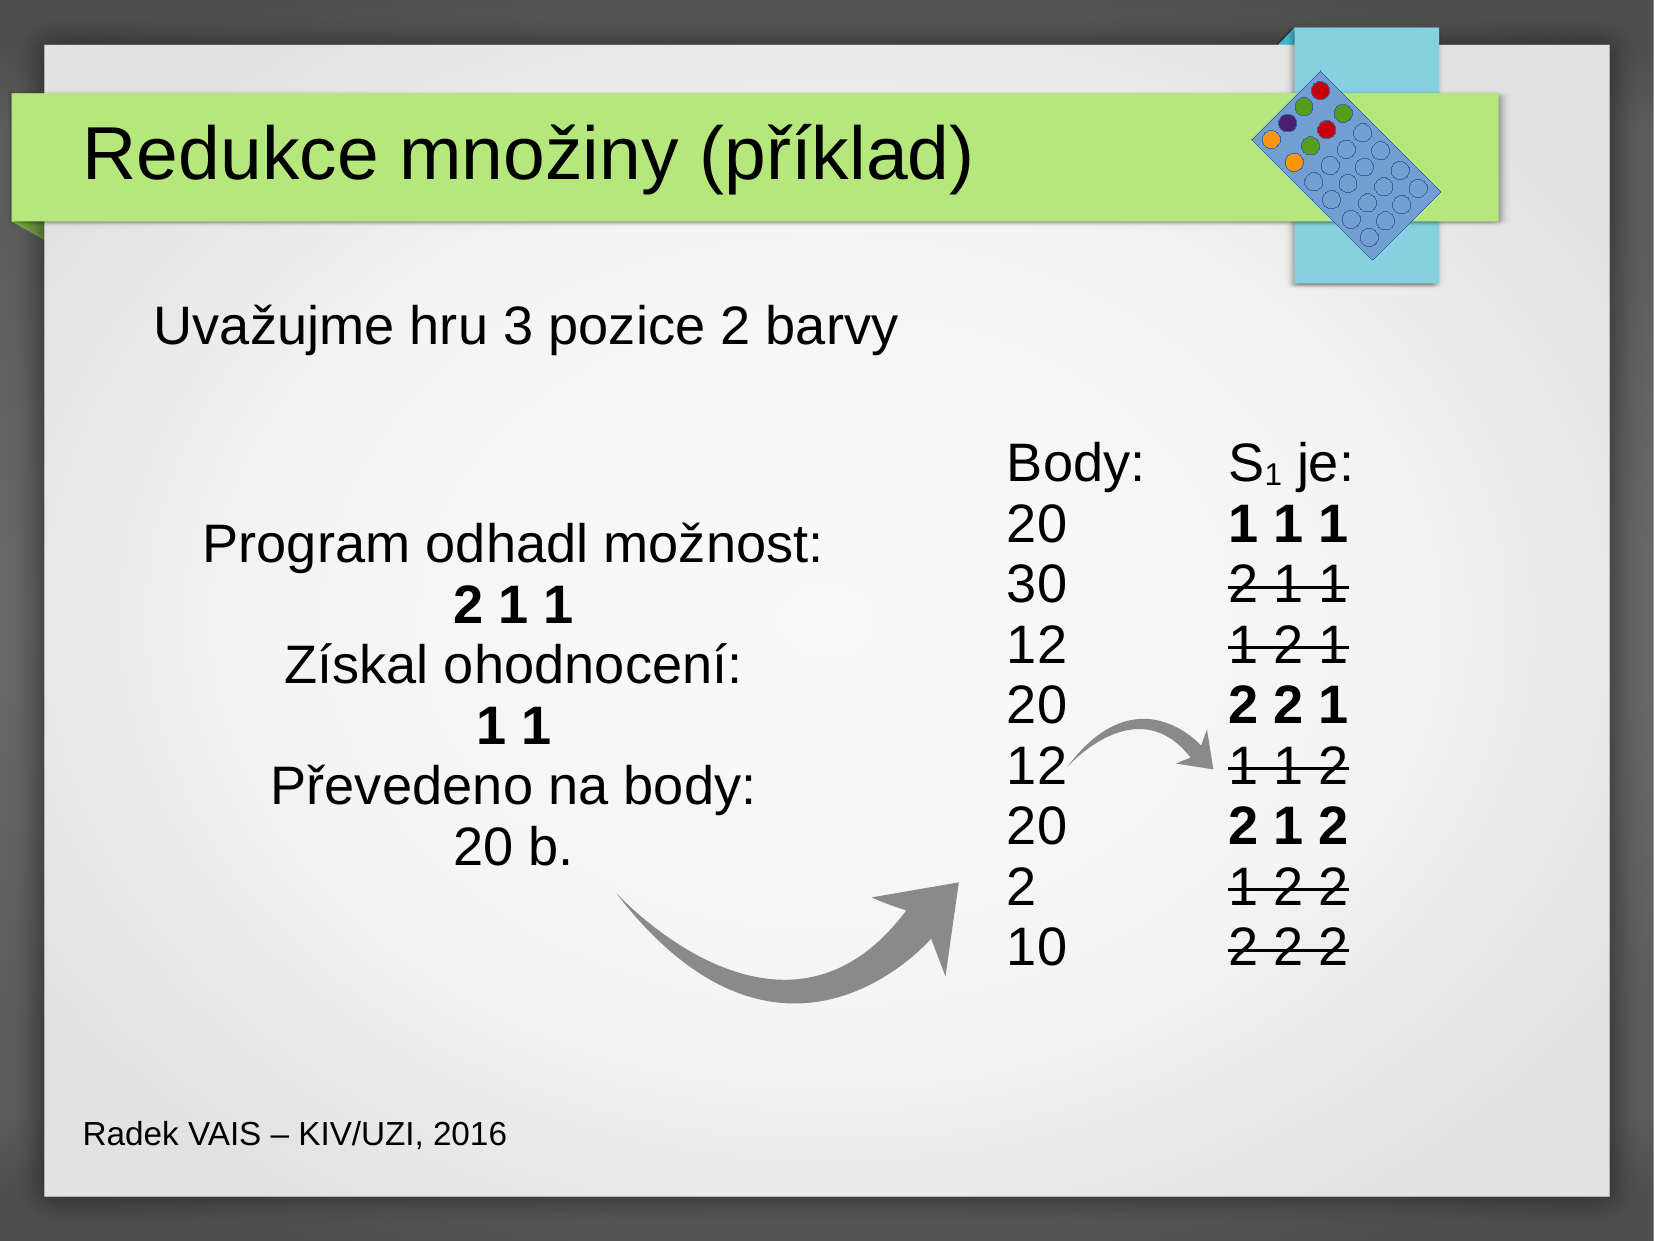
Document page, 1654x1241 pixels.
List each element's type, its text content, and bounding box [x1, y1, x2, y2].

title Redukce množiny (příklad) [82, 94, 1264, 213]
picture [0, 0, 1654, 1241]
text_box [1251, 70, 1441, 260]
list Uvažujme hru 3 pozice 2 barvy [82, 295, 1571, 485]
title Radek VAIS – KIV/UZI, 2016 [82, 1098, 1548, 1170]
text_box Body: S1 je: 20 1 1 1 30 2 1 1 12 1 2 1 20 2 2 1 12 1 1 2 20 2 1 2 2 1 2 2 10 2 2 2 [992, 425, 1524, 1047]
text_box Program odhadl možnost: 2 1 1 Získal ohodnocení: 1 1 Převedeno na body: 20 b. [118, 506, 910, 886]
